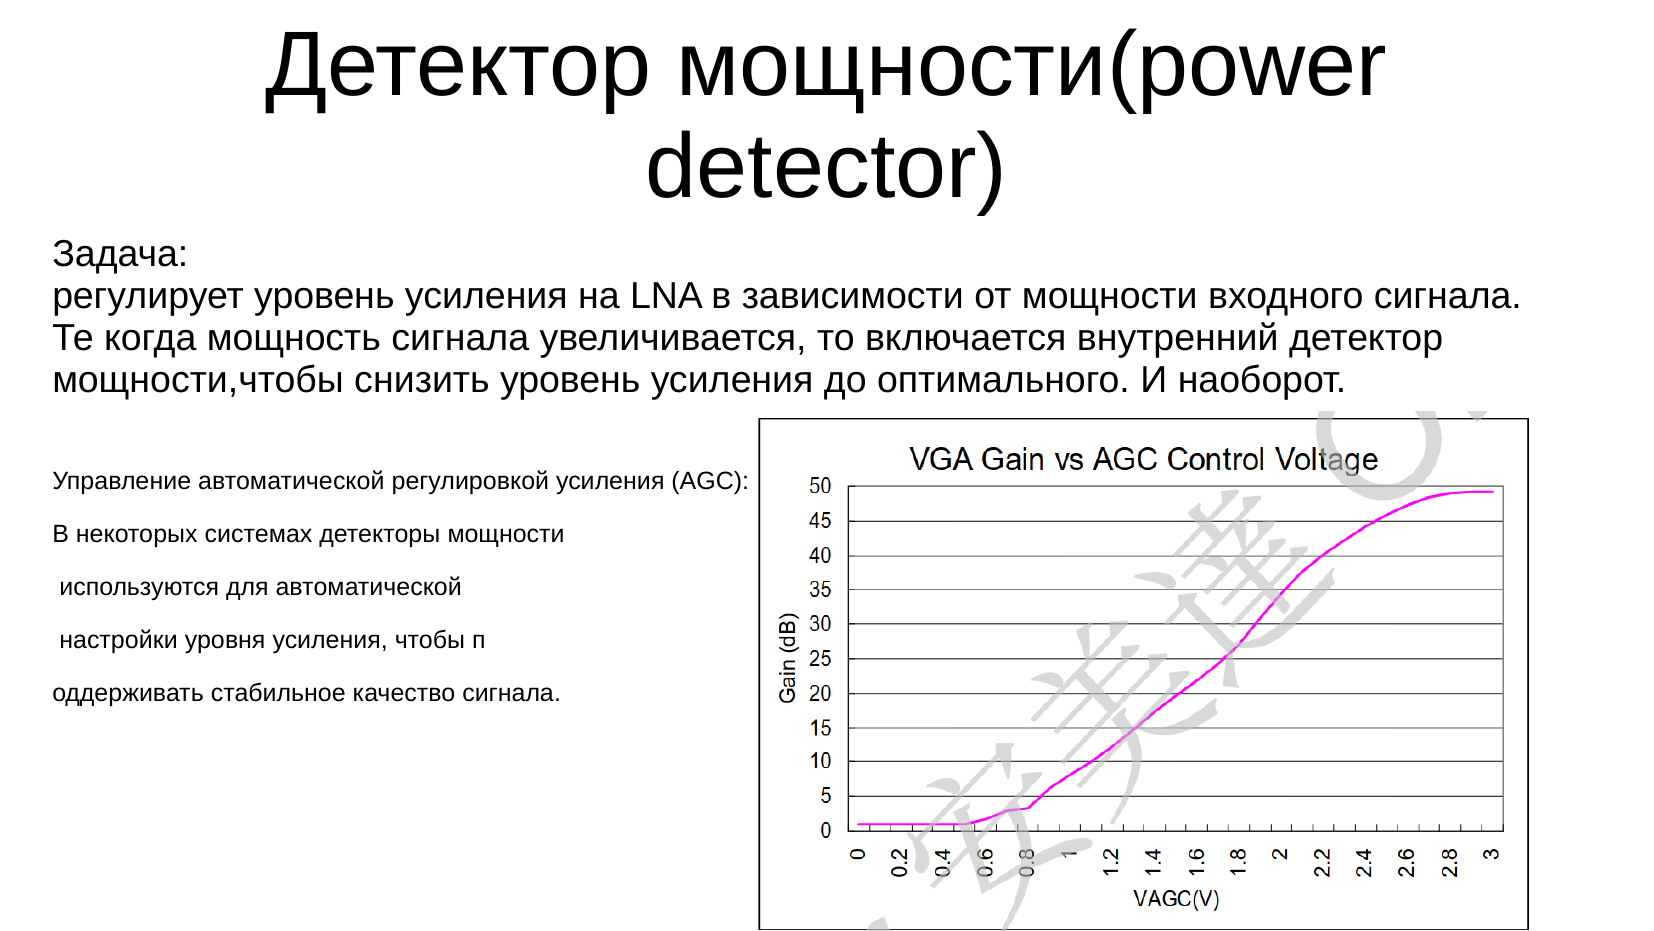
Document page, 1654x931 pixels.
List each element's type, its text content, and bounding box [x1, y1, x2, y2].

picture [750, 411, 1538, 931]
title Детектор мощности(power detector) [82, 12, 1571, 218]
text_box Задача: регулирует уровень усиления на LNA в зависимости от мощности входного сигнала. Те когда мощность сигнала увеличивается, то включается внутренний детектор мощности,чтобы снизить уровень усиления до оптимального. И наоборот. Управление автоматической регулировкой усиления (AGC): В некоторых системах детекторы мощности используются для автоматической настройки уровня усиления, чтобы п оддерживать стабильное качество сигнала. [37, 225, 1613, 901]
